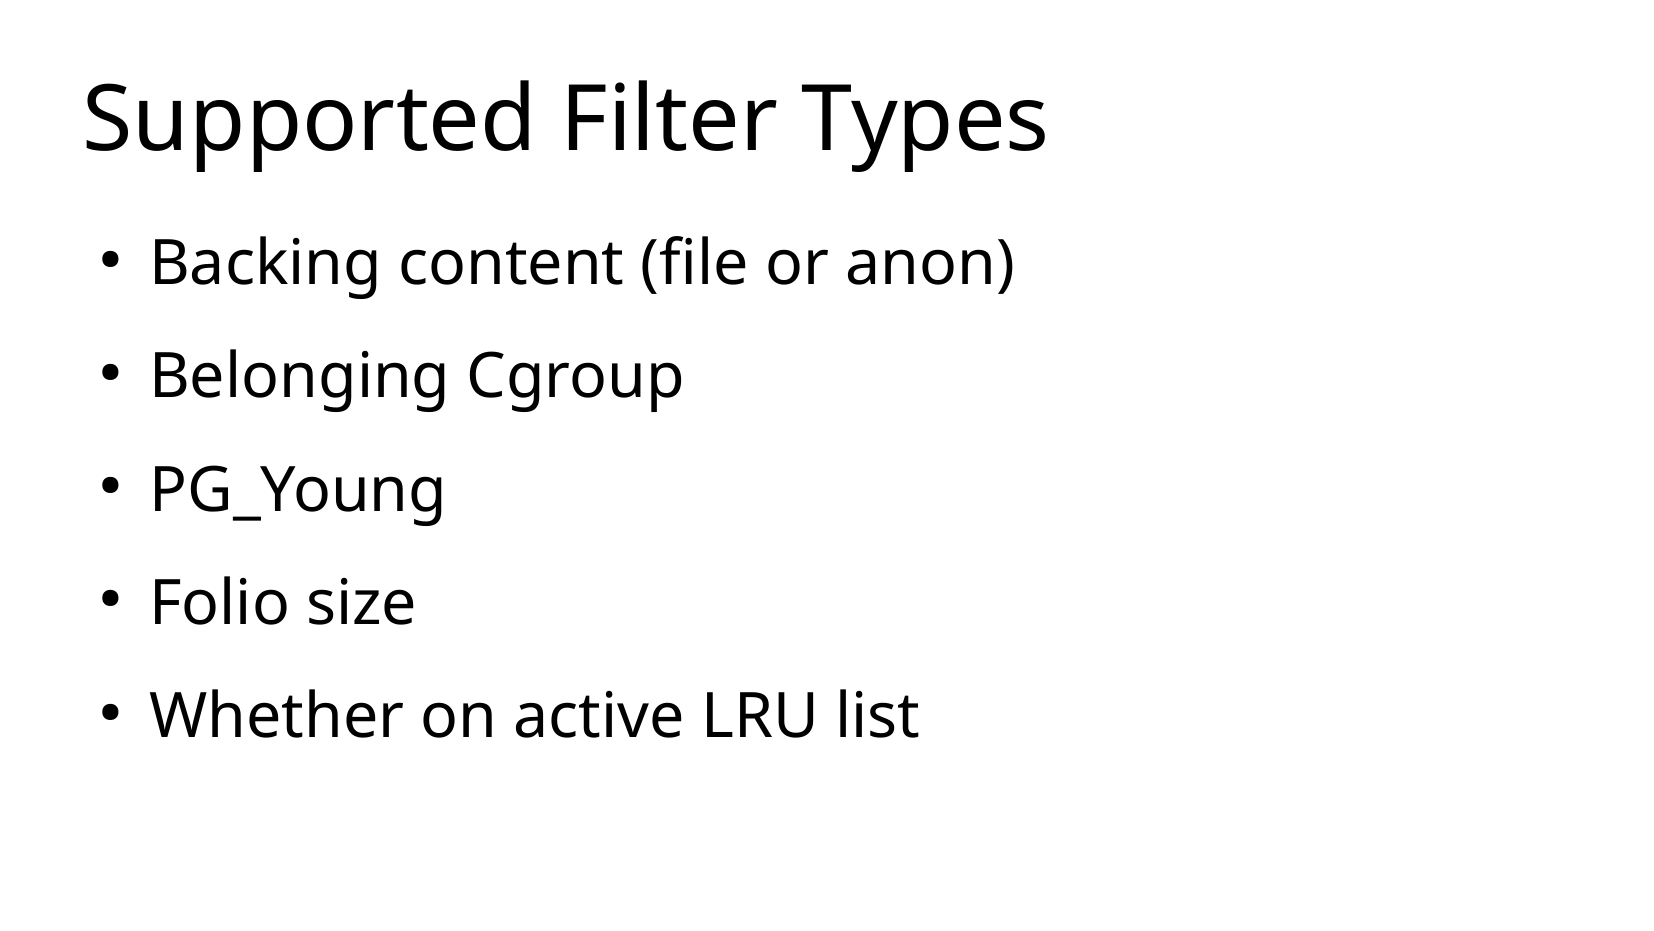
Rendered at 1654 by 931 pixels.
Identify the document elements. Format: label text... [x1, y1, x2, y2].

list Backing content (file or anon) Belonging Cgroup PG_Young Folio size Whether on active LRU list [82, 217, 1571, 758]
title Supported Filter Types [82, 37, 1571, 193]
